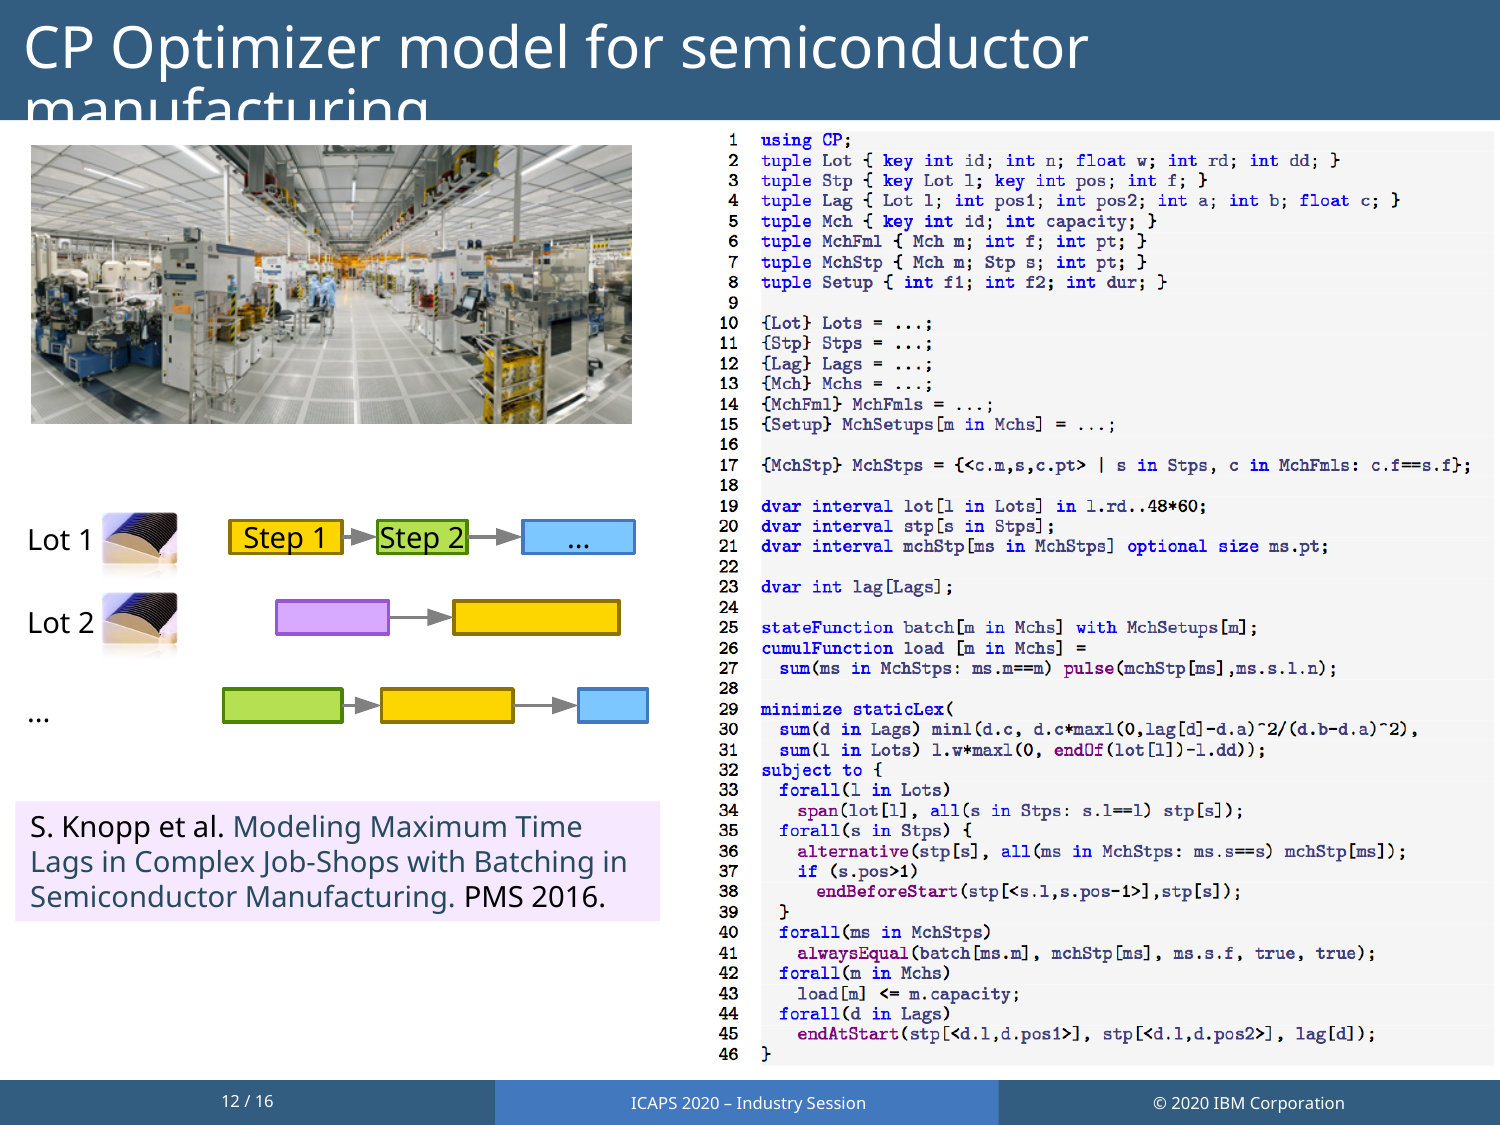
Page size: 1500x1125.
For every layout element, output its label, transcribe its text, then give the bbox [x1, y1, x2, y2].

text_box [578, 688, 648, 722]
text_box S. Knopp et al. Modeling Maximum Time Lags in Complex Job-Shops with Batching in Semiconductor Manufacturing. PMS 2016. [15, 801, 661, 922]
text_box [453, 600, 620, 634]
text_box [223, 688, 342, 722]
text_box Lot 2 [12, 597, 112, 650]
title CP Optimizer model for semiconductor manufacturing [0, 0, 1500, 121]
picture [101, 592, 178, 659]
picture [702, 126, 1500, 1072]
text_box Step 1 [230, 520, 342, 554]
text_box ... [522, 520, 635, 554]
text_box Lot 1 [12, 514, 112, 567]
text_box Step 2 [377, 520, 467, 554]
text_box ... [12, 685, 65, 738]
picture [101, 512, 178, 579]
text_box [276, 600, 389, 634]
picture [31, 145, 632, 424]
text_box [381, 688, 514, 722]
